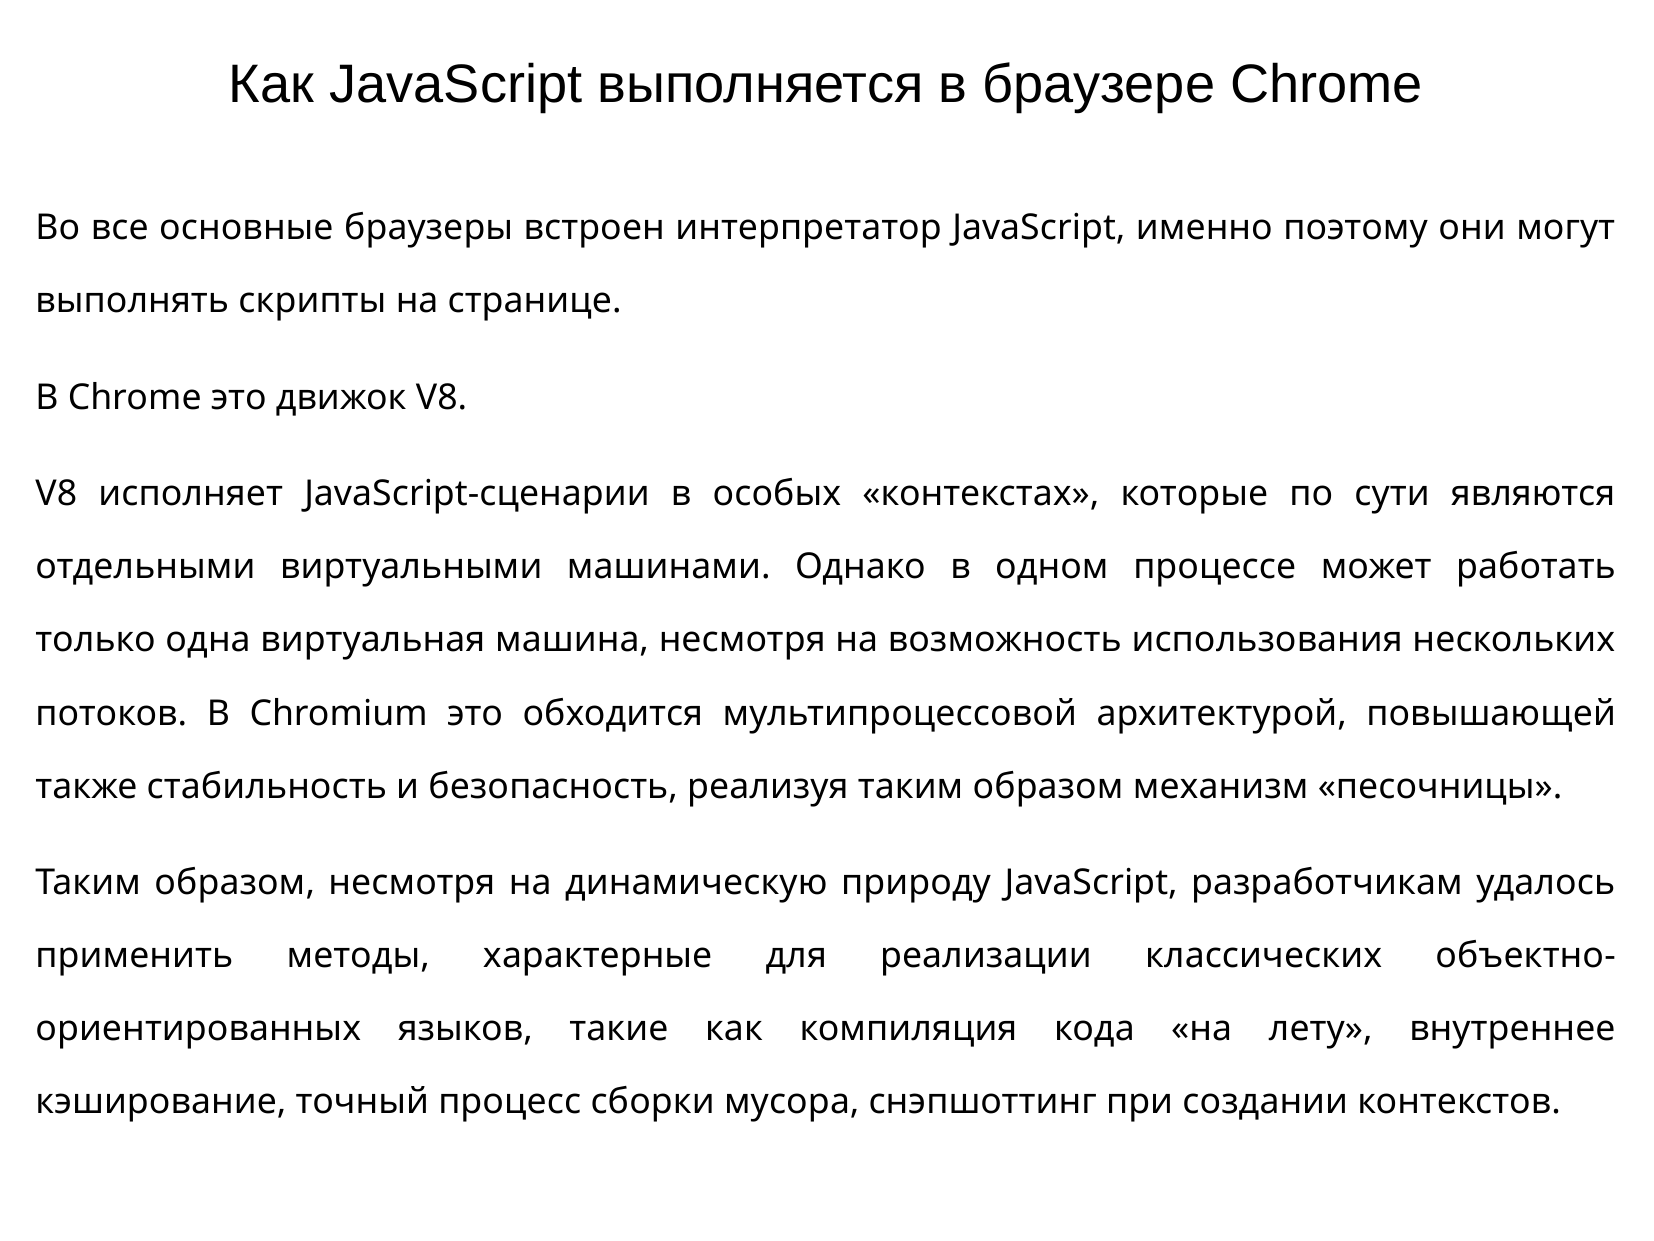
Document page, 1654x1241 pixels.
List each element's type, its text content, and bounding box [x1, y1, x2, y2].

title Как JavaScript выполняется в браузере Chrome [82, 49, 1571, 119]
list Во все основные браузеры встроен интерпретатор JavaScript, именно поэтому они могут выполнять скрипты на странице. В Chrome это движок V8. V8 исполняет JavaScript-сценарии в особых «контекстах», которые по сути являются отдельными виртуальными машинами. Однако в одном процессе может работать только одна виртуальная машина, несмотря на возможность использования нескольких потоков. В Chromium это обходится мультипроцессовой архитектурой, повышающей также стабильность и безопасность, реализуя таким образом механизм «песочницы». Таким образом, несмотря на динамическую природу JavaScript, разработчикам удалось применить методы, характерные для реализации классических объектно-ориентированных языков, такие как компиляция кода «на лету», внутреннее кэширование, точный процесс сборки мусора, снэпшоттинг при создании контекстов. [35, 177, 1619, 1193]
